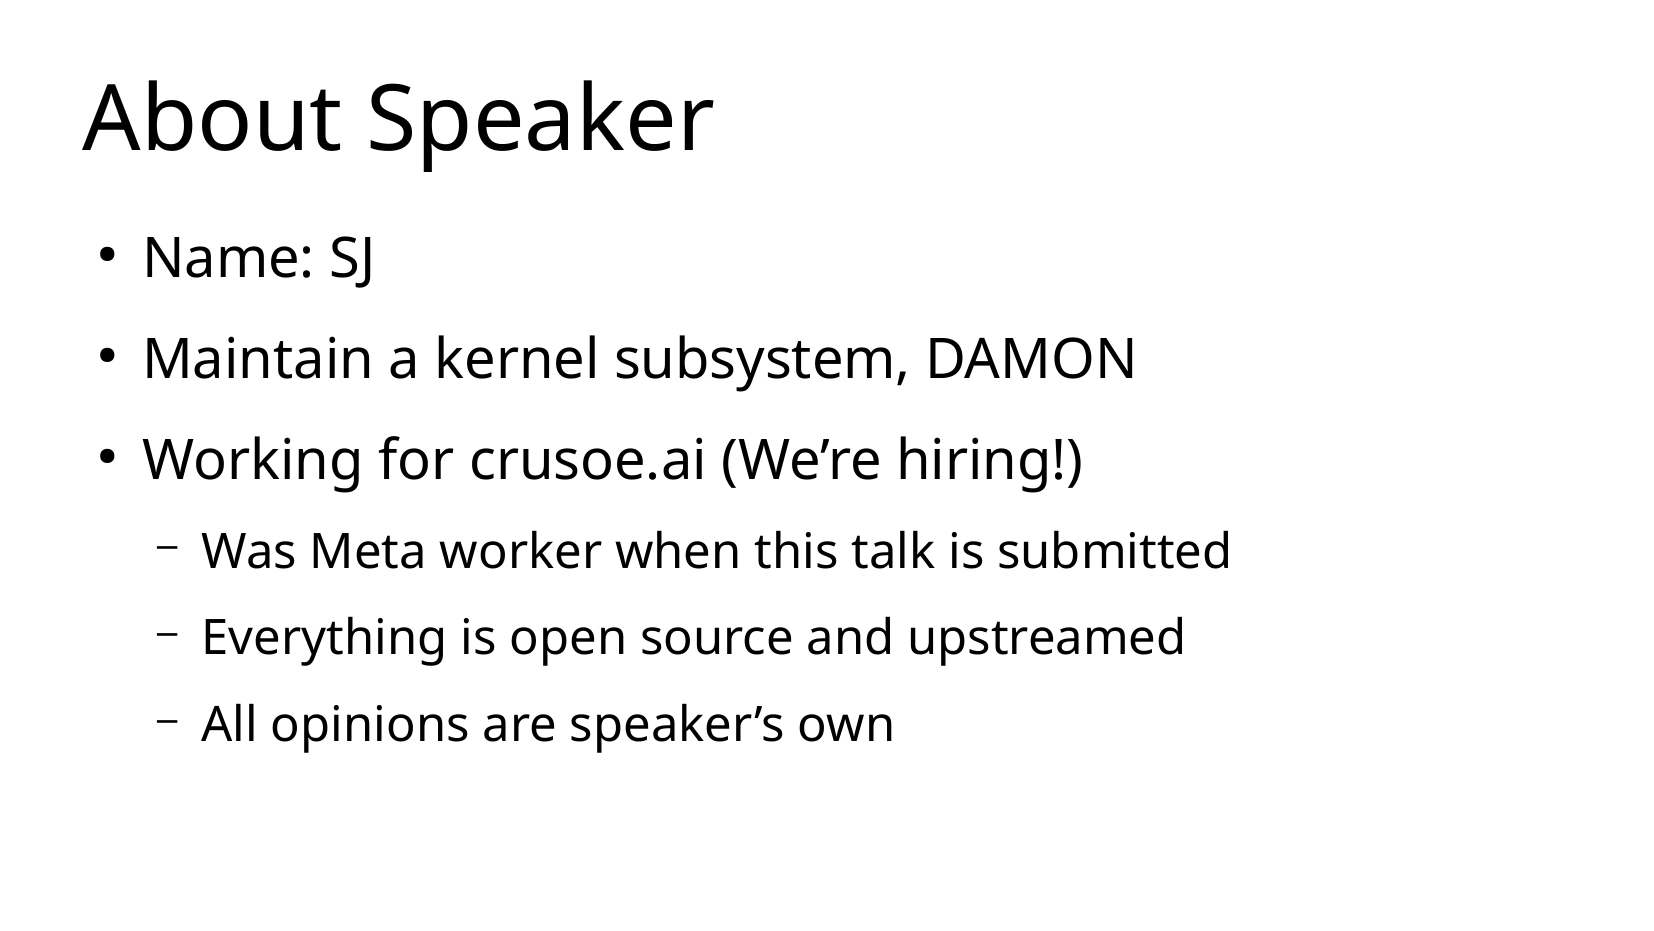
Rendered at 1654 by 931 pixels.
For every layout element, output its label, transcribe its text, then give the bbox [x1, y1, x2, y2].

list Name: SJ Maintain a kernel subsystem, DAMON Working for crusoe.ai (We’re hiring!) Was Meta worker when this talk is submitted Everything is open source and upstreamed All opinions are speaker’s own [82, 217, 1571, 758]
title About Speaker [82, 37, 1571, 193]
